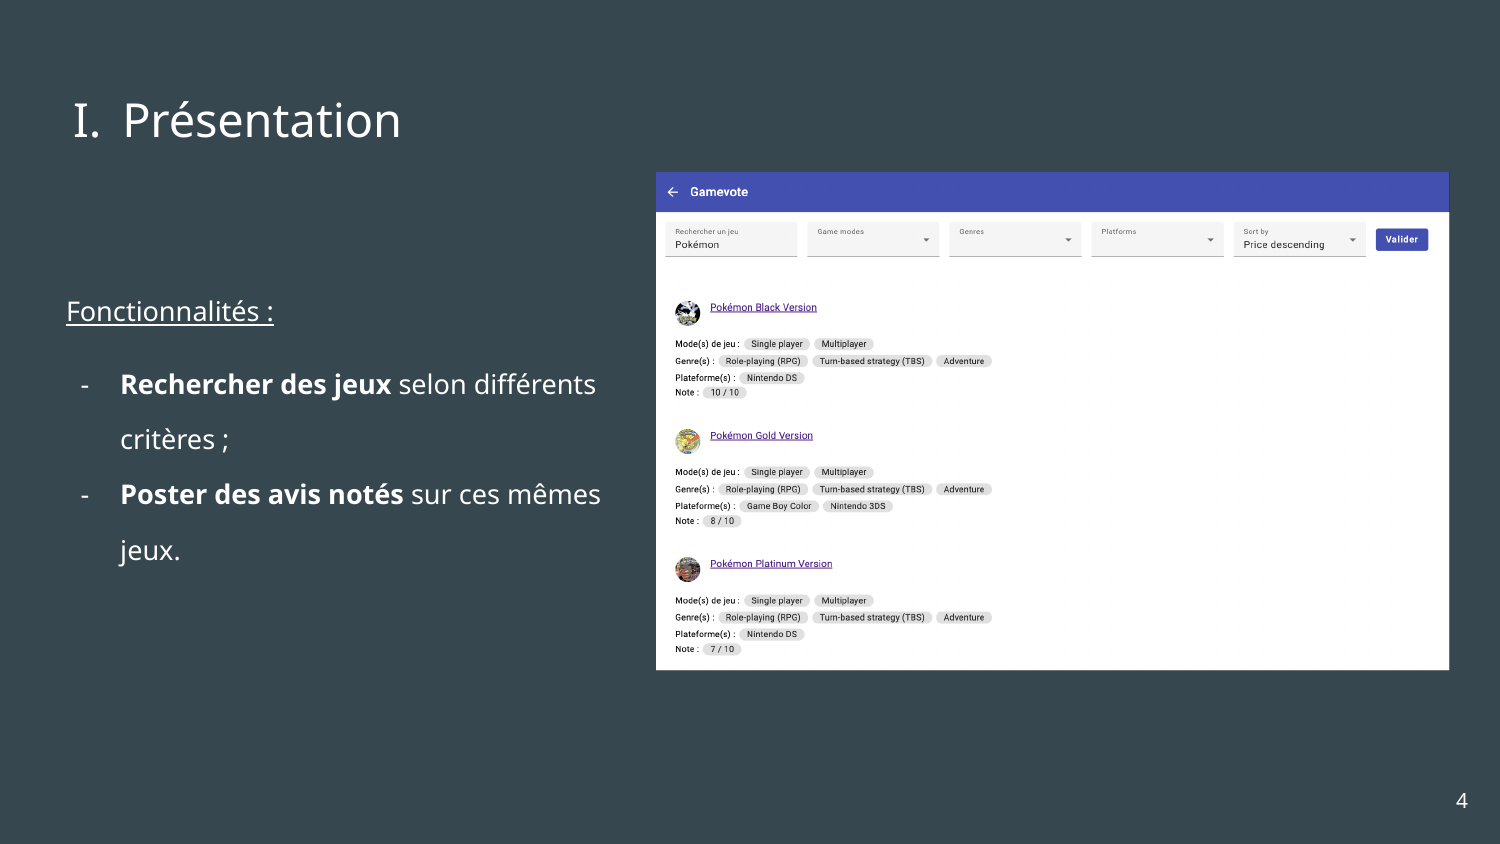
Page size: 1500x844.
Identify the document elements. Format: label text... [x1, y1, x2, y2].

picture [656, 172, 1450, 672]
list Fonctionnalités : Rechercher des jeux selon différents critères ; Poster des avis notés sur ces mêmes jeux. [51, 259, 656, 585]
title Présentation [51, 72, 1449, 167]
slide_number <number> [1392, 767, 1483, 833]
